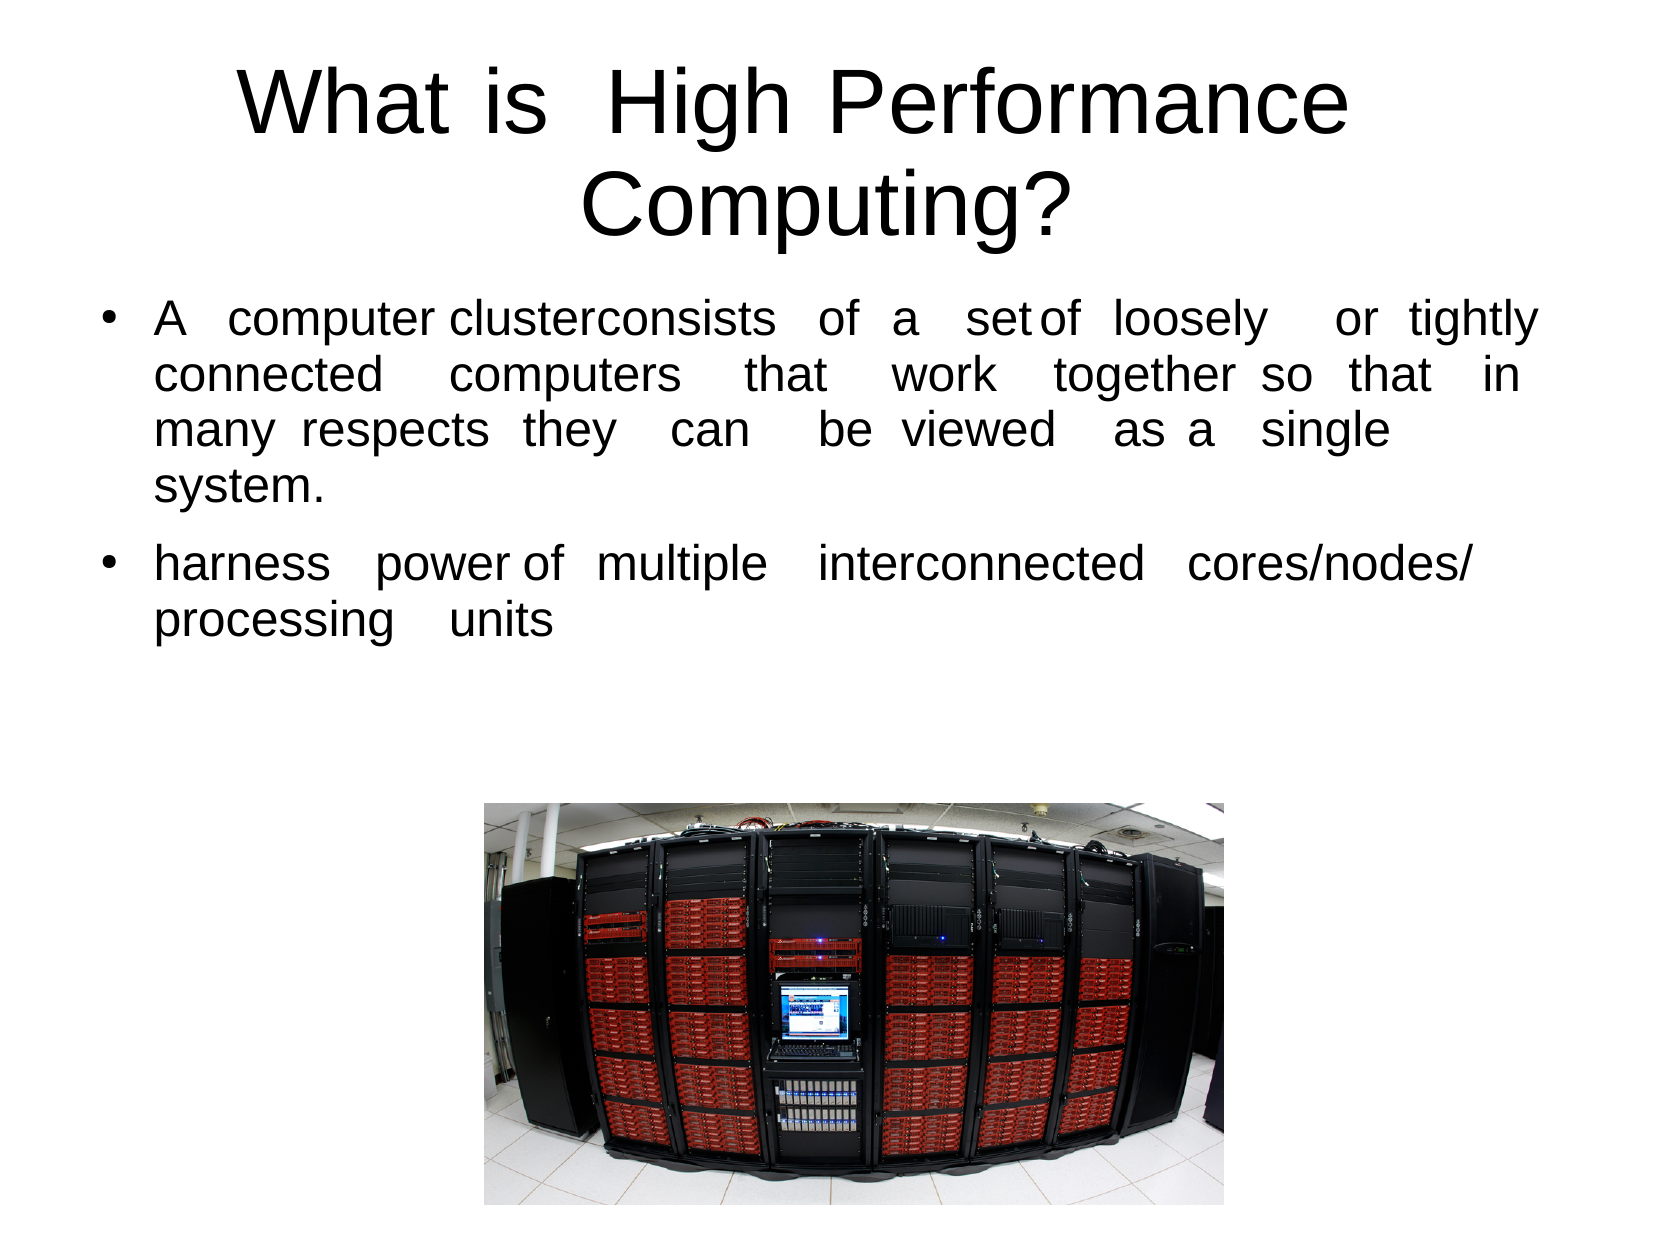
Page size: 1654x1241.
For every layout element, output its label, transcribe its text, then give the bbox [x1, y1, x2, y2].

picture [484, 803, 1224, 1205]
list A computer cluster consists of a set of loosely or tightly connected computers that work together so that in many respects they can be viewed as a single system. harness power of multiple interconnected cores/nodes/processing units [82, 290, 1571, 1010]
title What is High Performance Computing? [82, 49, 1571, 257]
